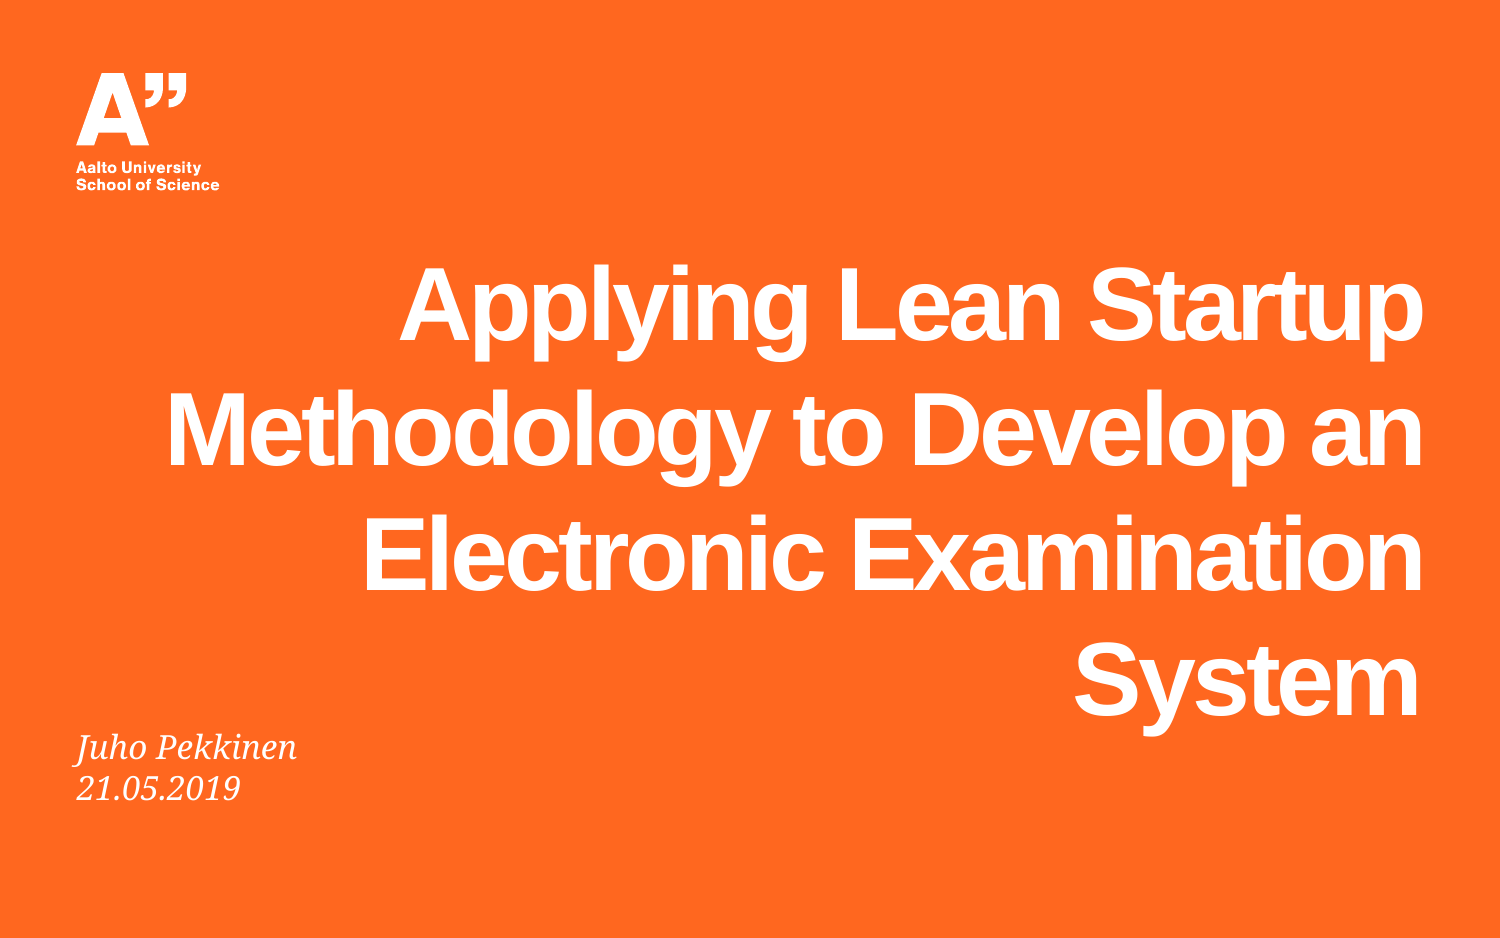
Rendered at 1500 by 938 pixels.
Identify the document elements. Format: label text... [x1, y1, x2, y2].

title Applying Lean Startup Methodology to Develop an Electronic Examination System [76, 200, 1424, 737]
subtitle Juho Pekkinen 21.05.2019 [76, 726, 979, 835]
